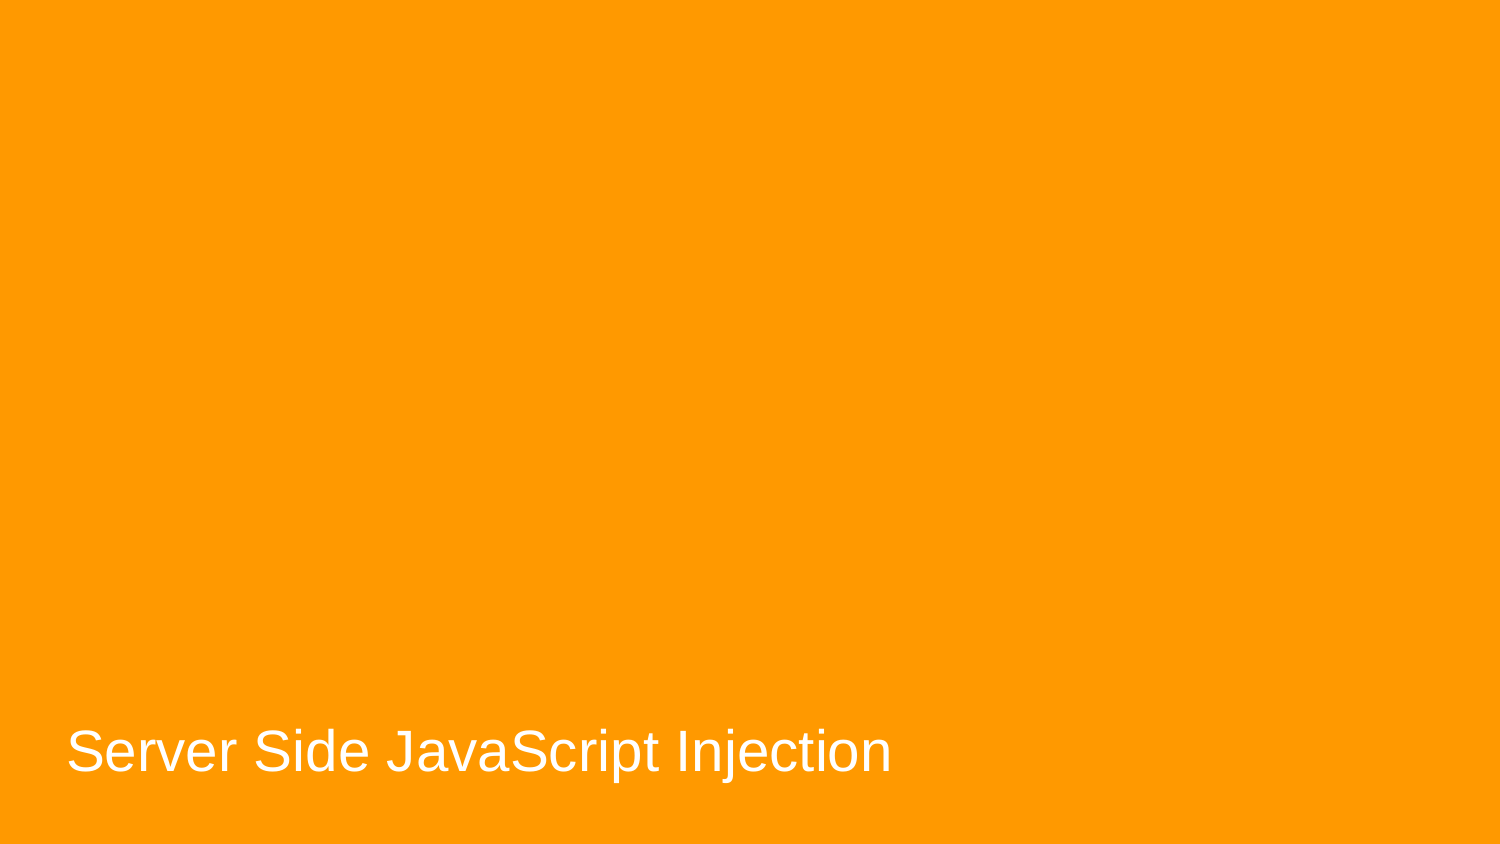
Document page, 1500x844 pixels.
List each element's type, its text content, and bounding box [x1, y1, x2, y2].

title Server Side JavaScript Injection [51, 698, 1449, 792]
